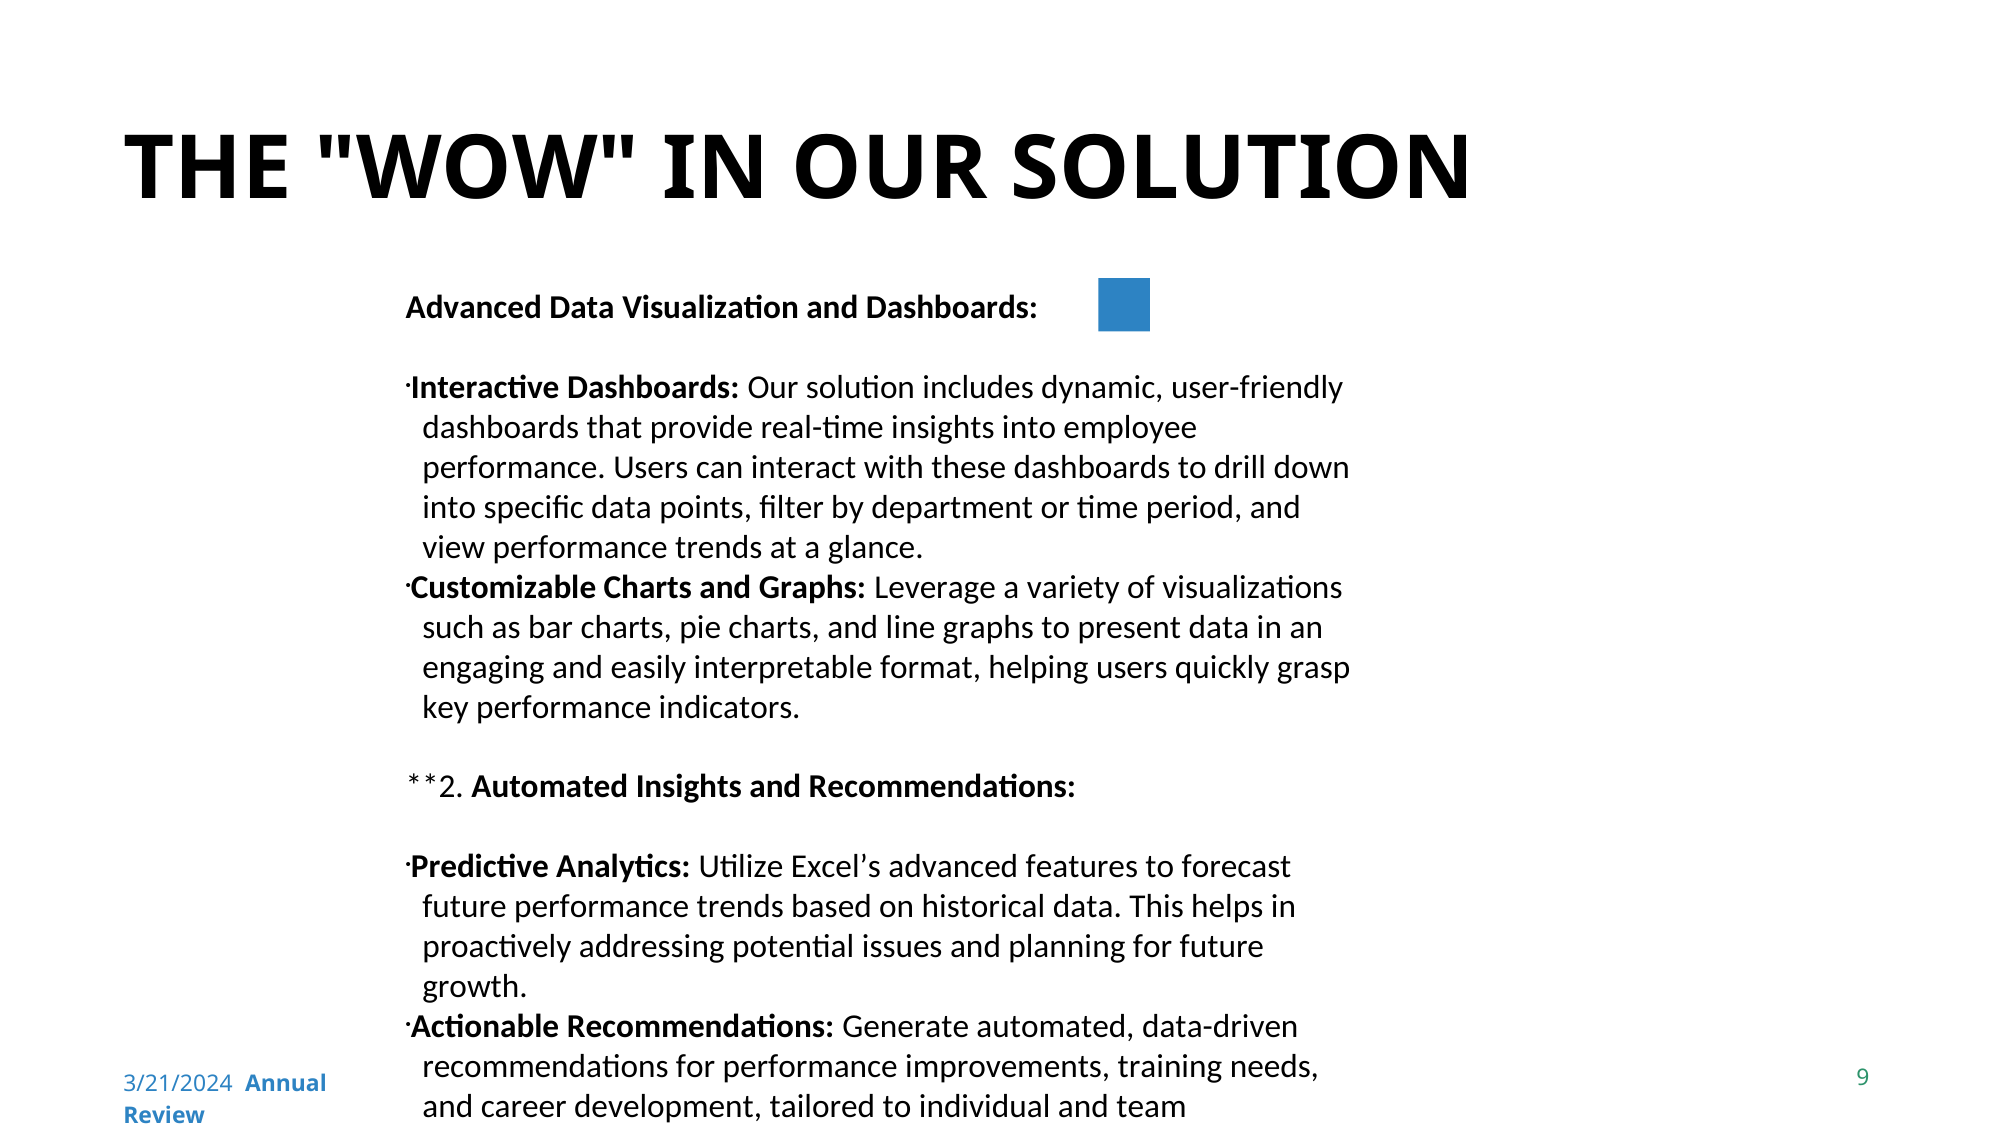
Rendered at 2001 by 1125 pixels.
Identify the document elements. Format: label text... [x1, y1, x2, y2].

text_box 9 [1849, 1061, 1888, 1094]
text_box Advanced Data Visualization and Dashboards: Interactive Dashboards: Our solution includes dynamic, user-friendly dashboards that provide real-time insights into employee performance. Users can interact with these dashboards to drill down into specific data points, filter by department or time period, and view performance trends at a glance. Customizable Charts and Graphs: Leverage a variety of visualizations such as bar charts, pie charts, and line graphs to present data in an engaging and easily interpretable format, helping users quickly grasp key performance indicators. **2. Automated Insights and Recommendations: Predictive Analytics: Utilize Excel’s advanced features to forecast future performance trends based on historical data. This helps in proactively addressing potential issues and planning for future growth. Actionable Recommendations: Generate automated, data-driven recommendations for performance improvements, training needs, and career development, tailored to individual and team performance metrics. [390, 278, 1376, 1125]
title THE "WOW" IN OUR SOLUTION [121, 107, 1513, 218]
text_box 3/21/2024 Annual Review [123, 1063, 390, 1092]
